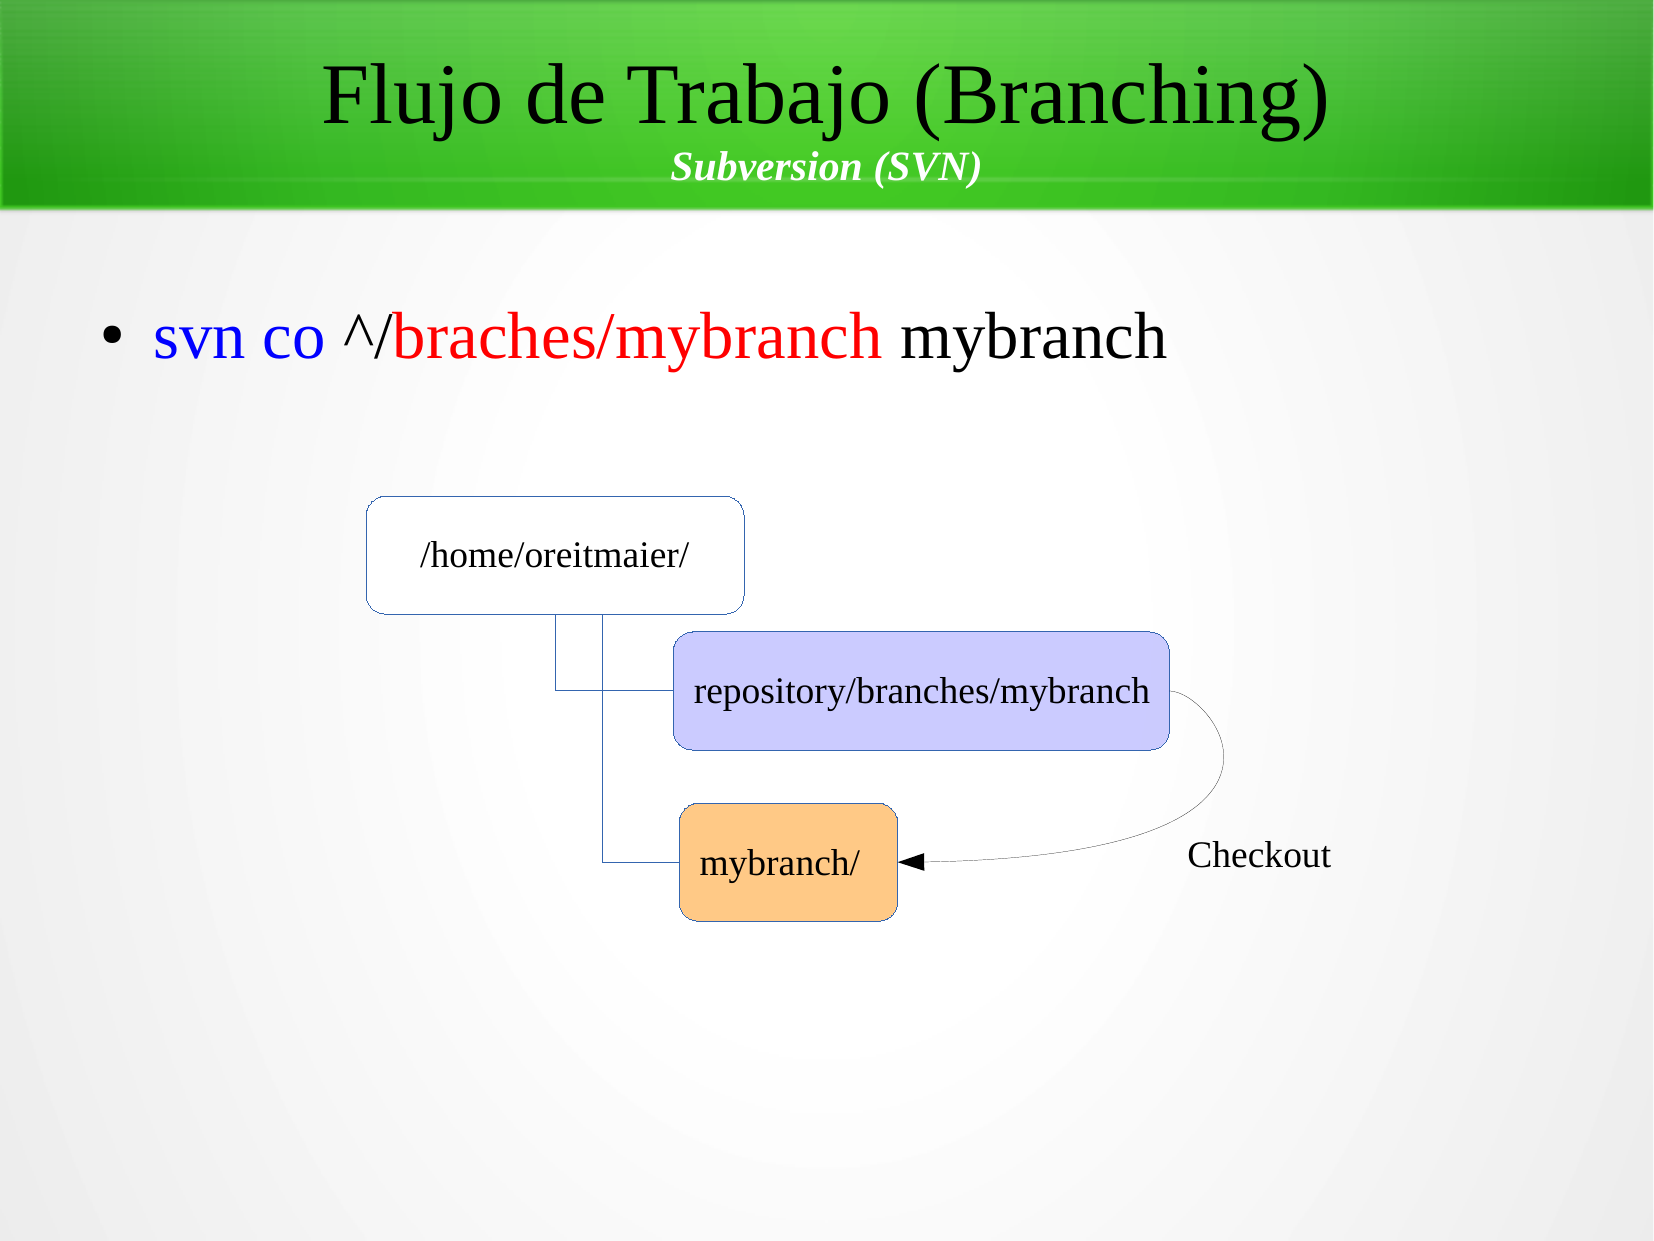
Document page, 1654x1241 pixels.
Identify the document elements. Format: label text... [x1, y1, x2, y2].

picture [0, 0, 1654, 1241]
text_box /home/oreitmaier/ [366, 496, 745, 615]
list svn co ^/braches/mybranch mybranch [82, 299, 1571, 1019]
text_box mybranch/ [679, 803, 898, 922]
title Flujo de Trabajo (Branching) Subversion (SVN) [82, 46, 1571, 190]
text_box Checkout [1172, 826, 1347, 884]
text_box repository/branches/mybranch [673, 631, 1170, 751]
